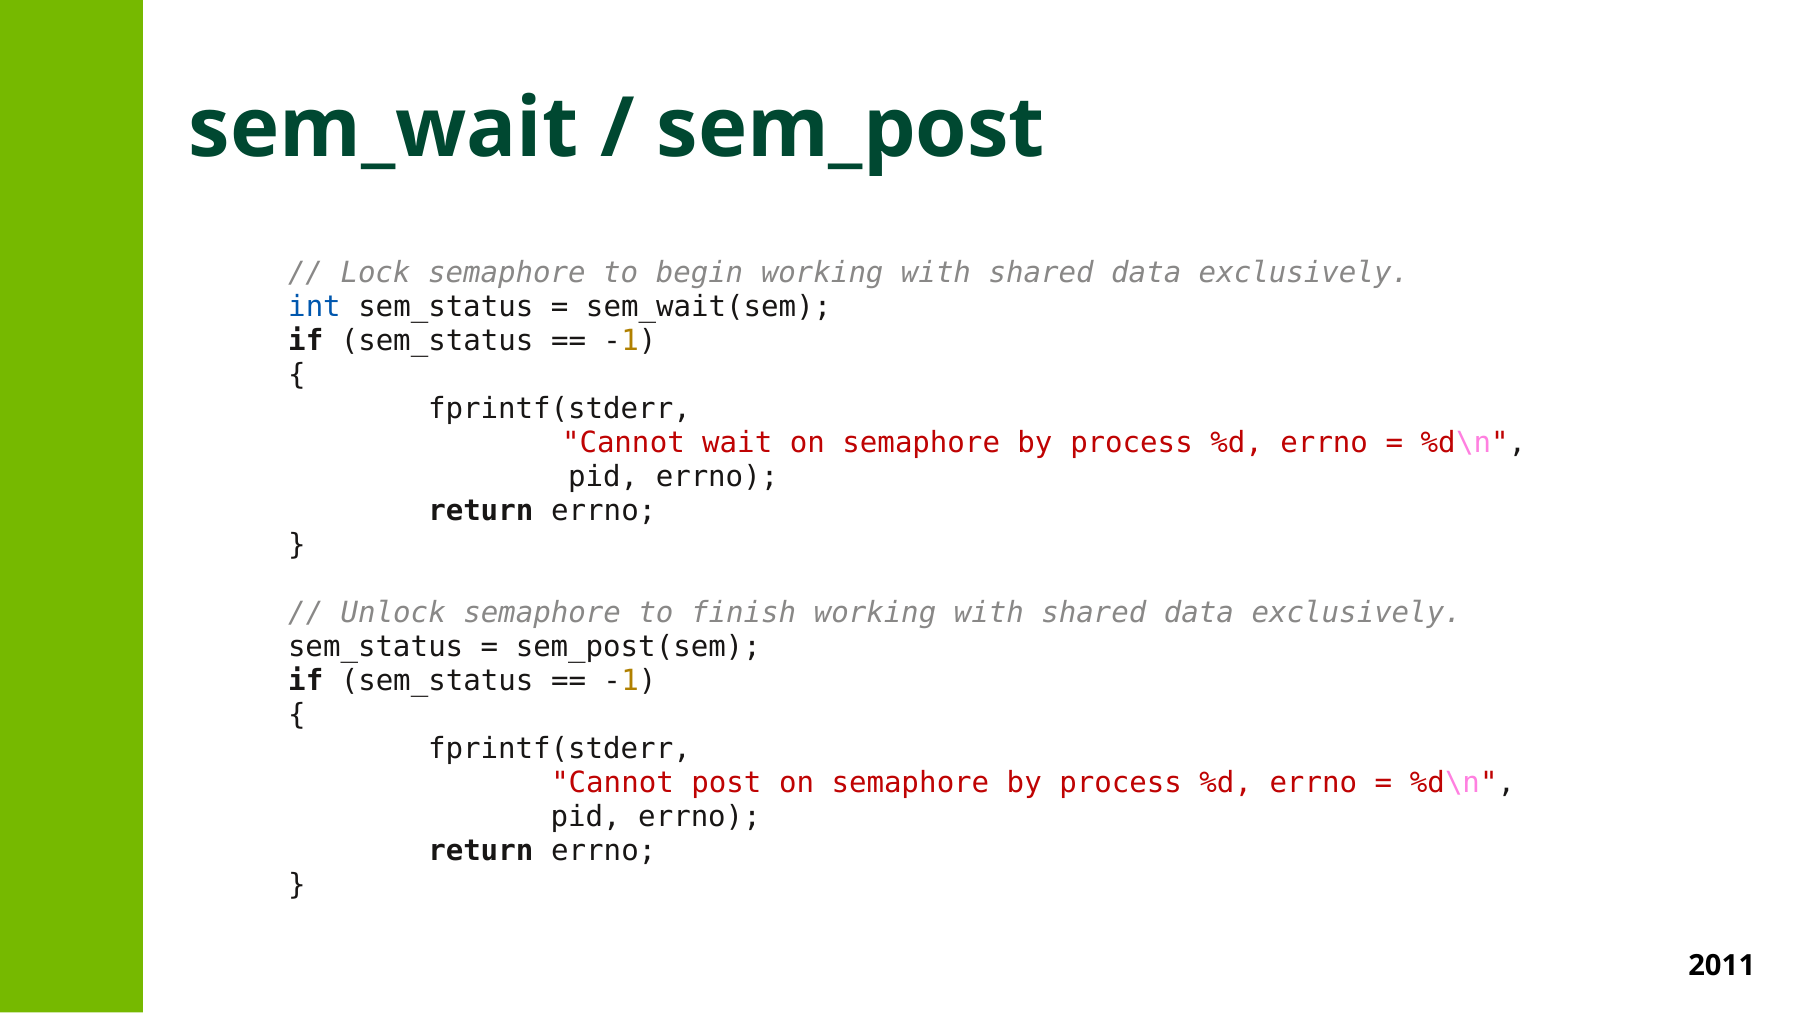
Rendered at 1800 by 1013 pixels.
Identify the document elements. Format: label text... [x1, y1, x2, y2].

title sem_wait / sem_post [188, 40, 1733, 211]
chart [146, 255, 1734, 940]
